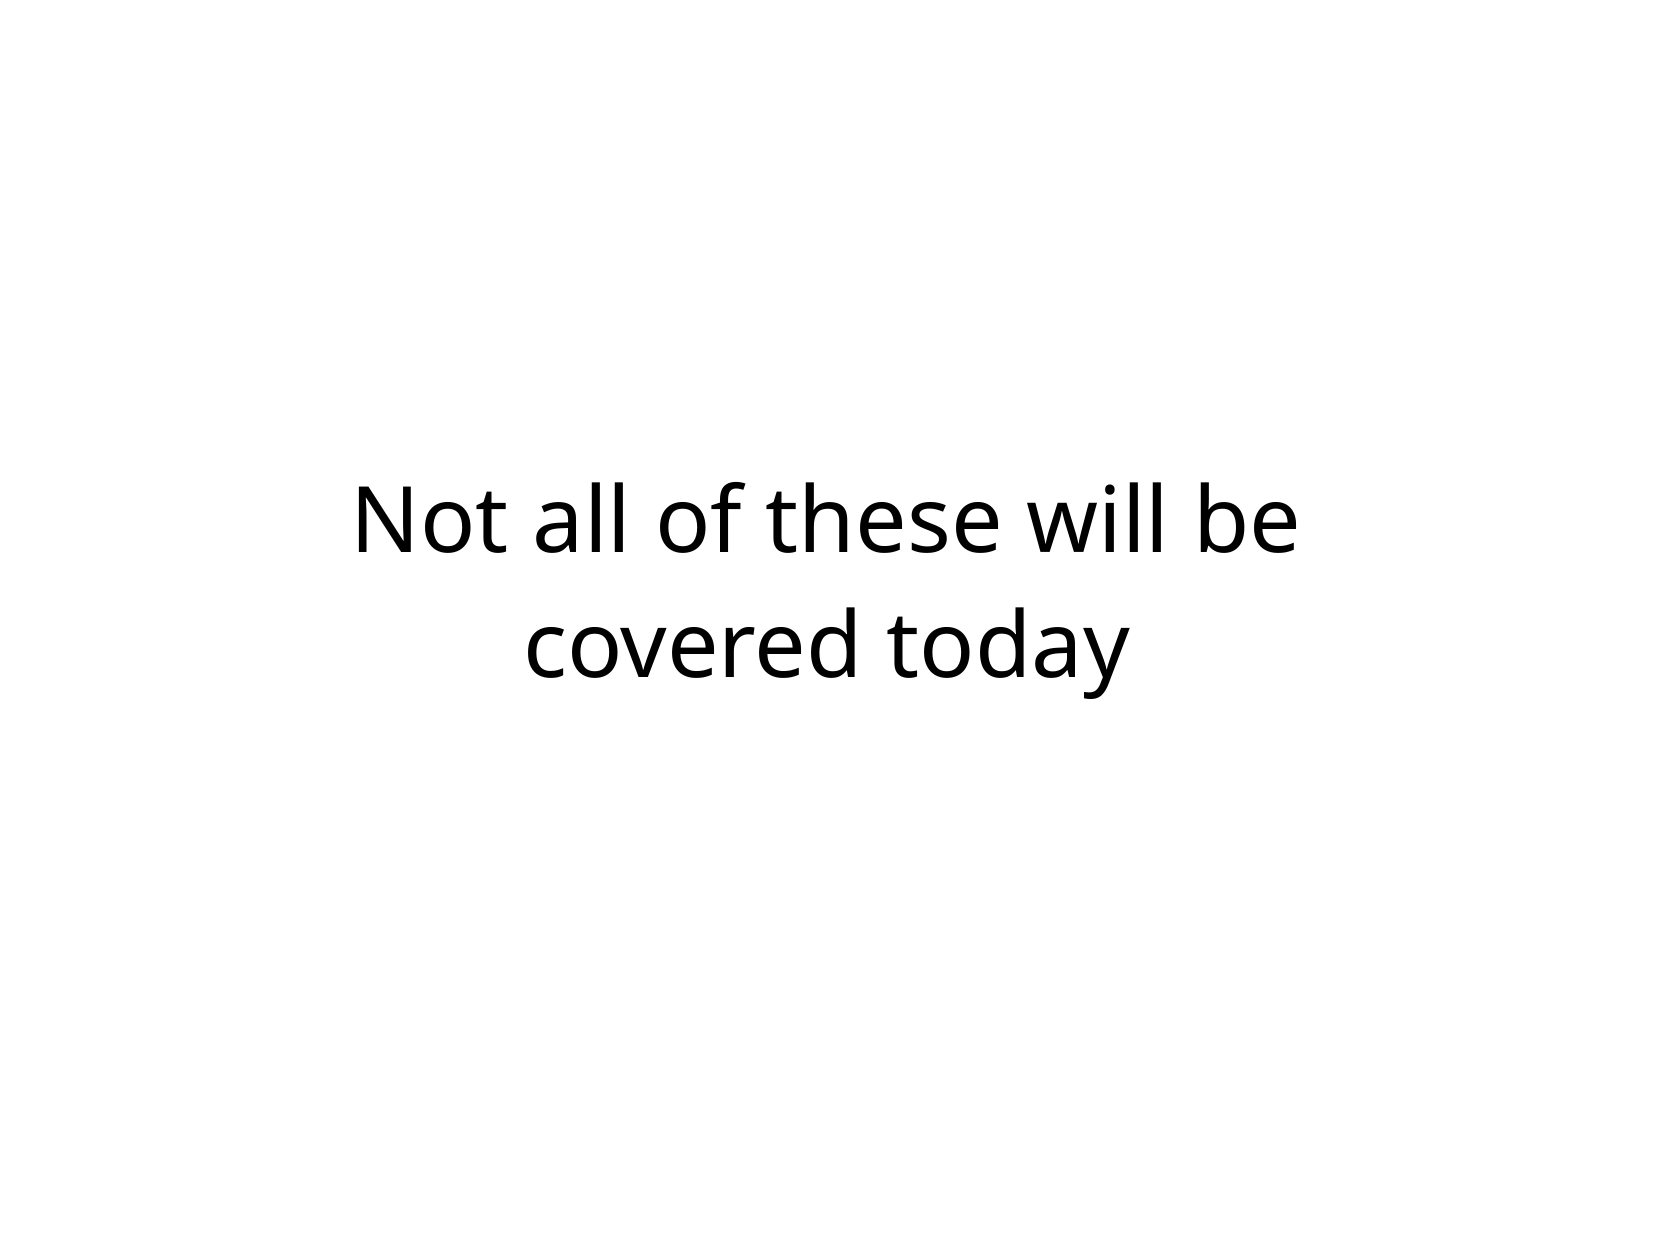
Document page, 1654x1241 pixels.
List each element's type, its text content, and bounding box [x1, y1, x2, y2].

subtitle Not all of these will be covered today [82, 56, 1571, 1102]
